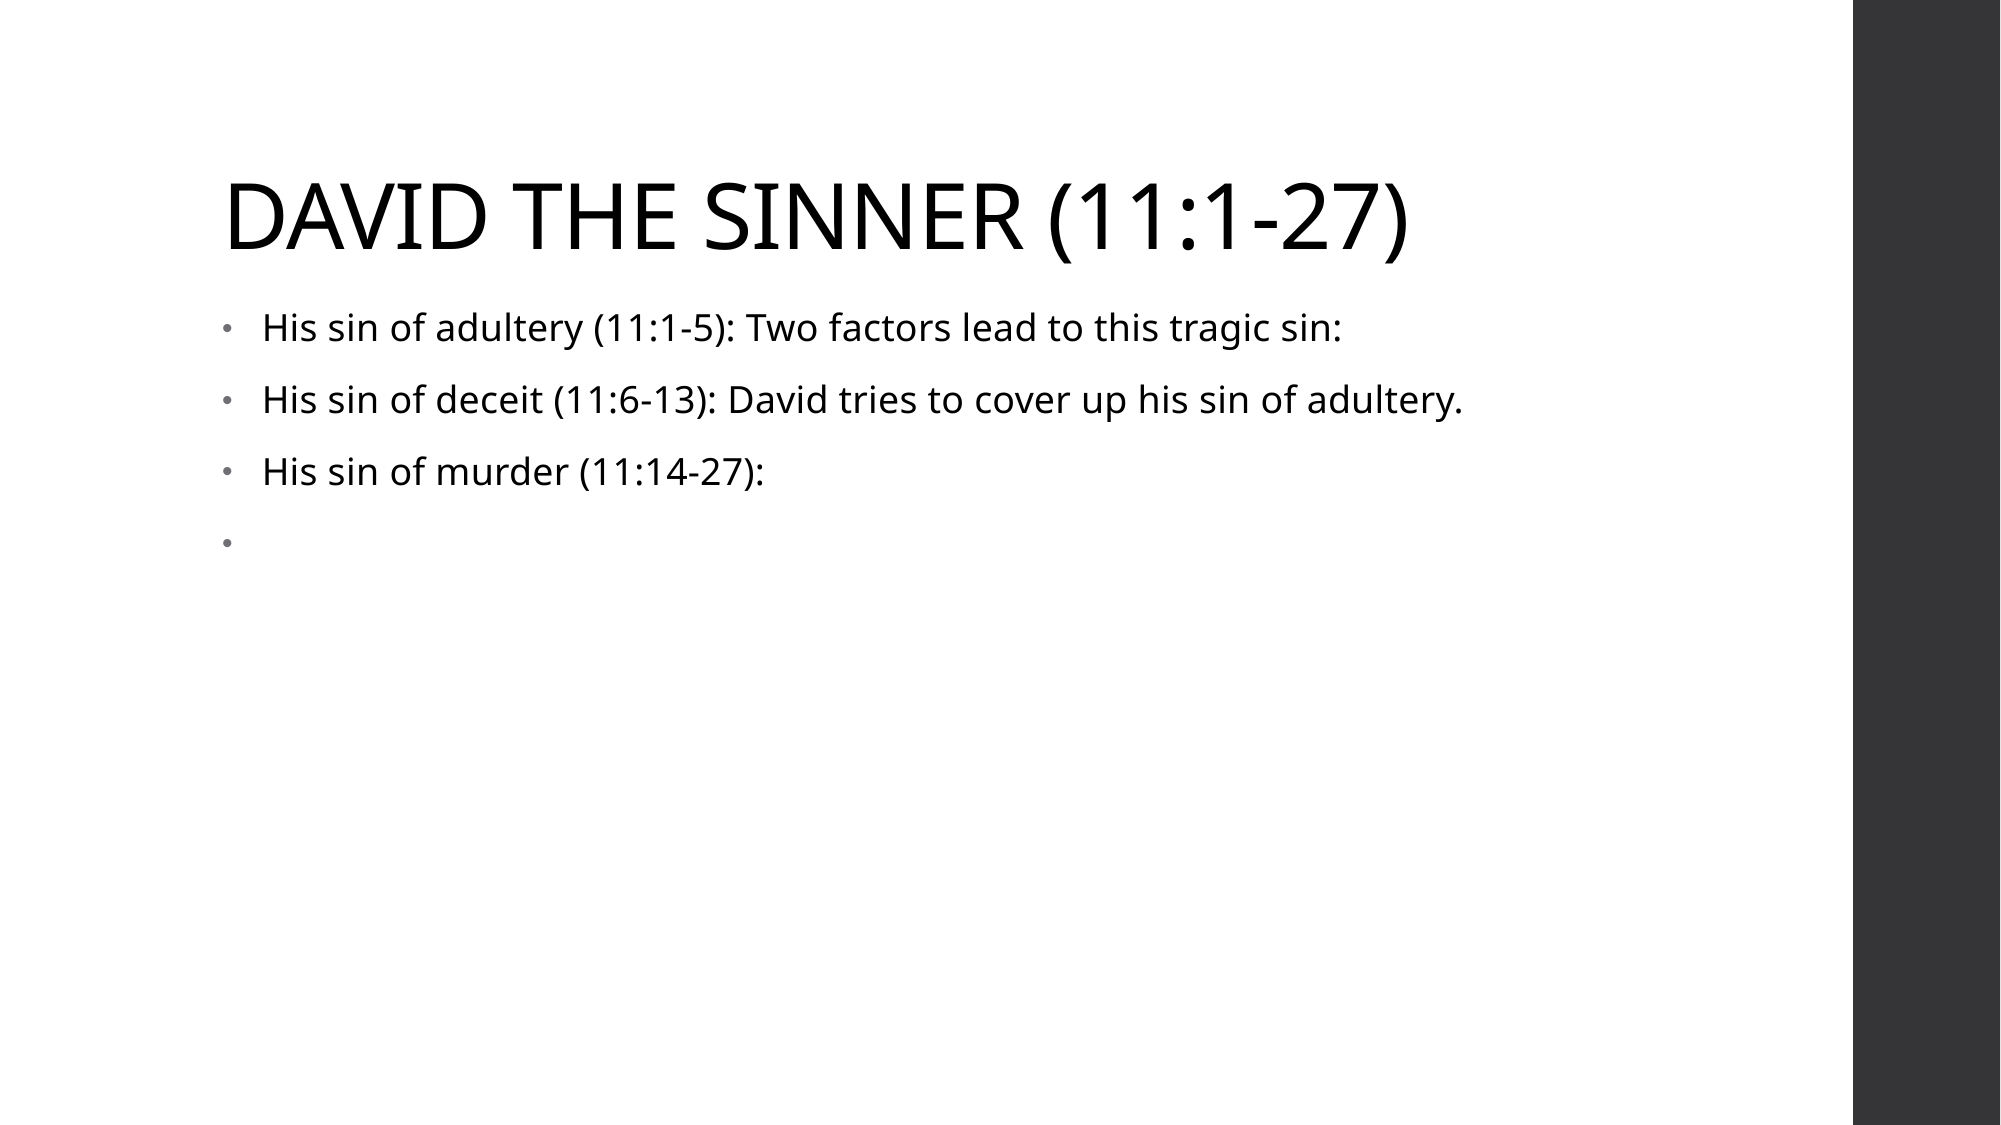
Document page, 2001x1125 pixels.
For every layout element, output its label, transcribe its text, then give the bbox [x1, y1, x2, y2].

list His sin of adultery (11:1-5): Two factors lead to this tragic sin: His sin of deceit (11:6-13): David tries to cover up his sin of adultery. His sin of murder (11:14-27): [206, 299, 1617, 1014]
title DAVID THE SINNER (11:1-27) [206, 60, 1797, 278]
